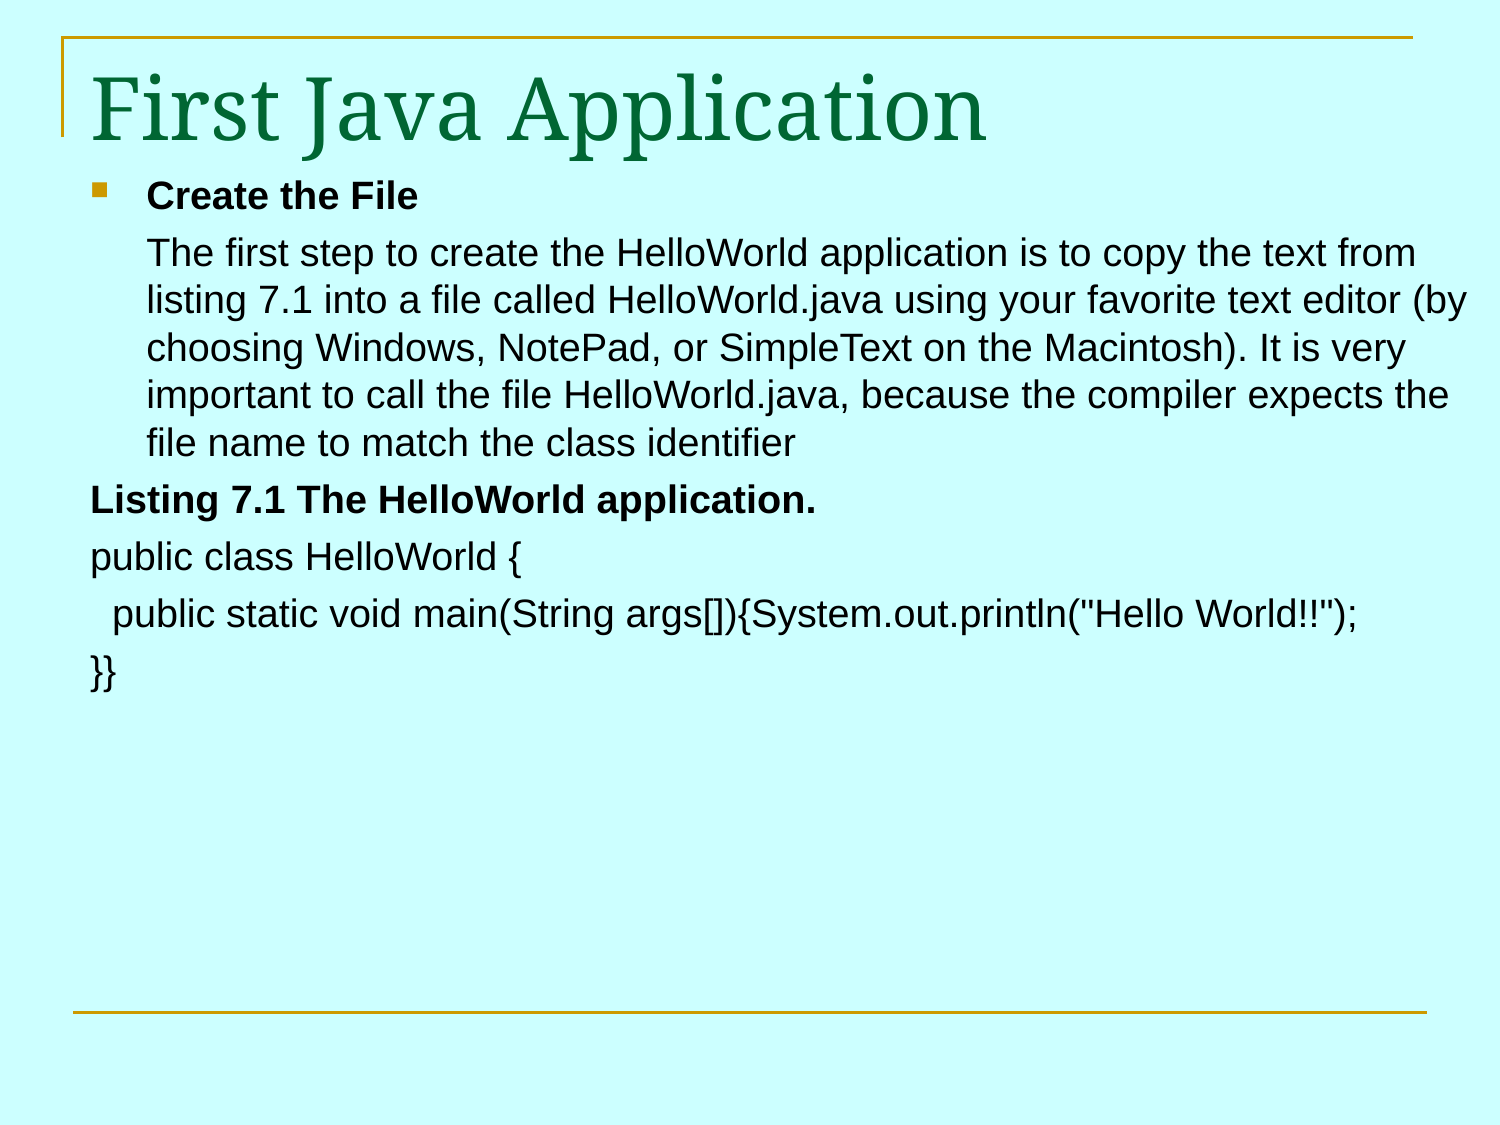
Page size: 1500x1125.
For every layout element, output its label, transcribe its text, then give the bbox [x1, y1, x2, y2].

list Create the File The first step to create the HelloWorld application is to copy the text from listing 7.1 into a file called HelloWorld.java using your favorite text editor (by choosing Windows, NotePad, or SimpleText on the Macintosh). It is very important to call the file HelloWorld.java, because the compiler expects the file name to match the class identifier Listing 7.1 The HelloWorld application. public class HelloWorld { public static void main(String args[]){System.out.println("Hello World!!"); }} [75, 162, 1500, 957]
title First Java Application [75, 45, 1426, 162]
